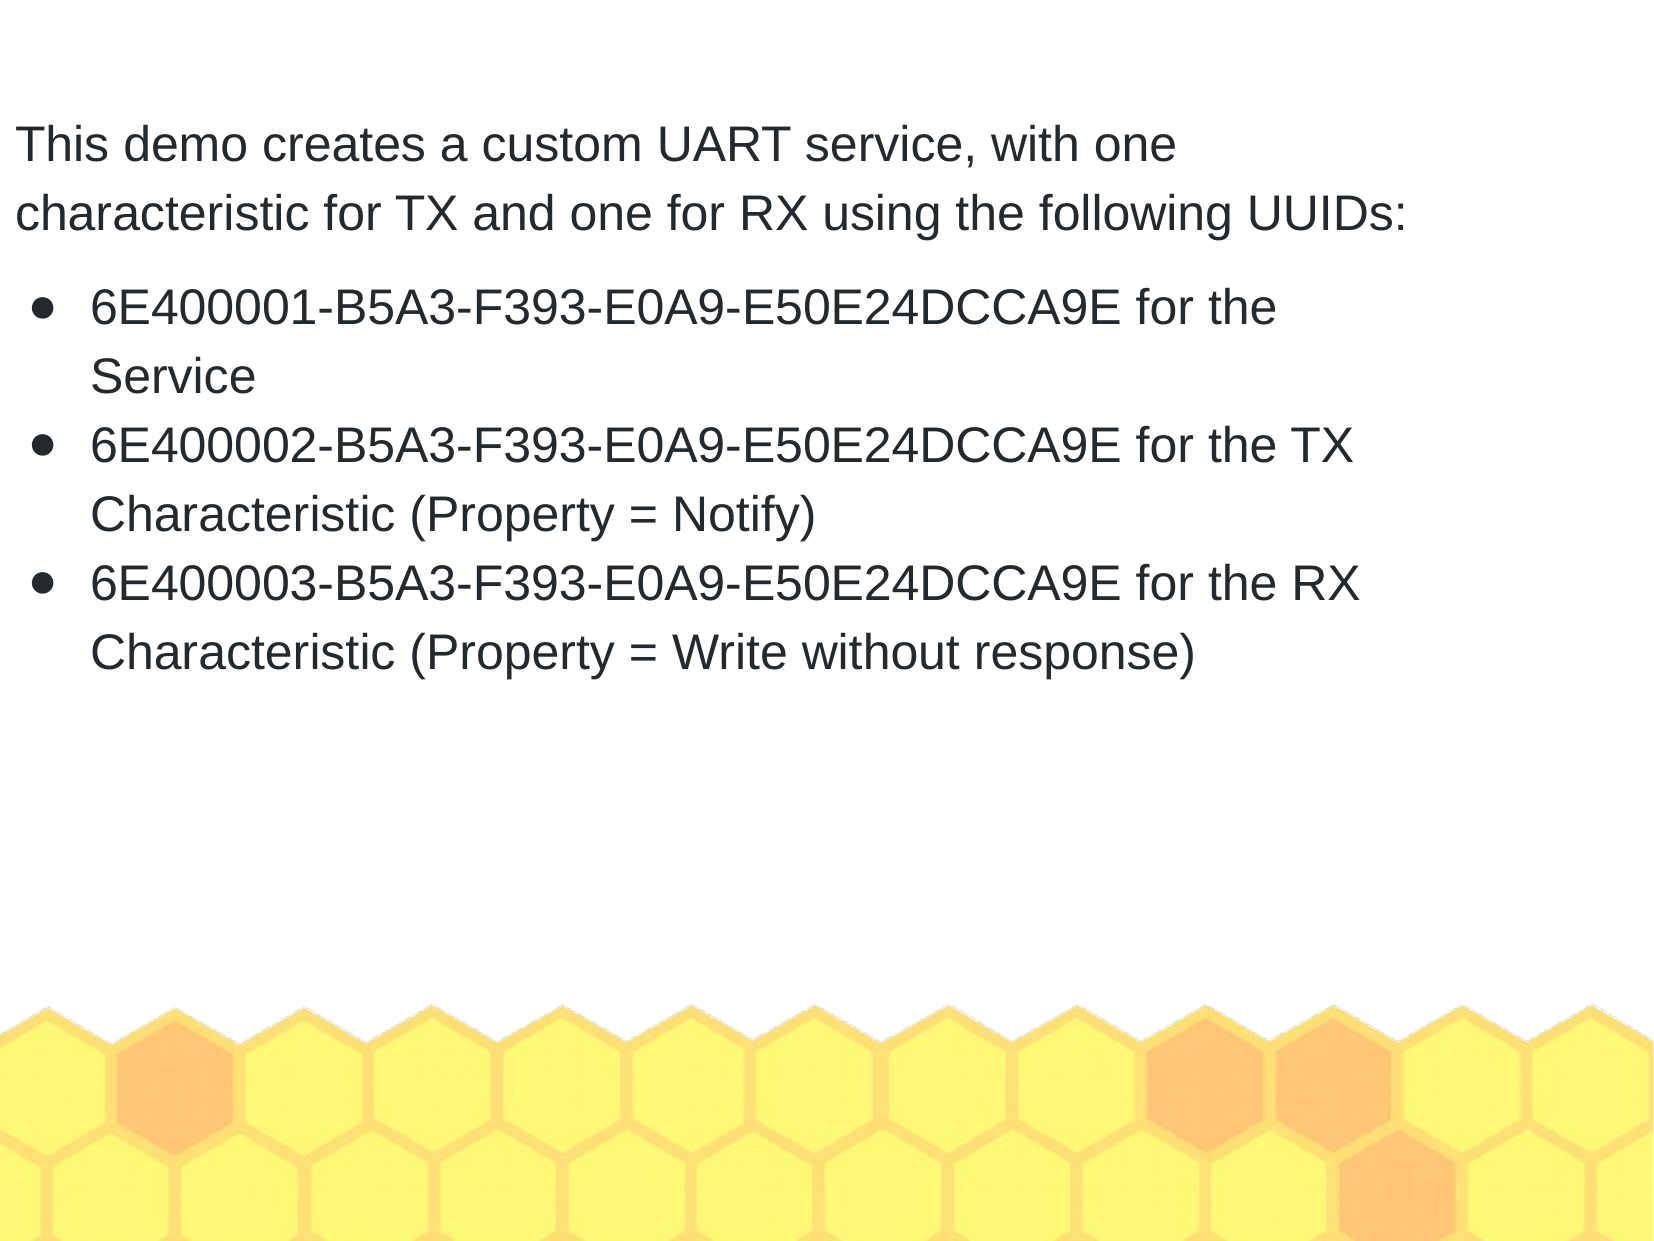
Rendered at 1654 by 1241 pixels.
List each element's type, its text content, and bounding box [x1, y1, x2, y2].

text_box This demo creates a custom UART service, with one characteristic for TX and one for RX using the following UUIDs: 6E400001-B5A3-F393-E0A9-E50E24DCCA9E for the Service 6E400002-B5A3-F393-E0A9-E50E24DCCA9E for the TX Characteristic (Property = Notify) 6E400003-B5A3-F393-E0A9-E50E24DCCA9E for the RX Characteristic (Property = Write without response) [0, 87, 1446, 808]
picture [0, 1001, 1654, 1241]
